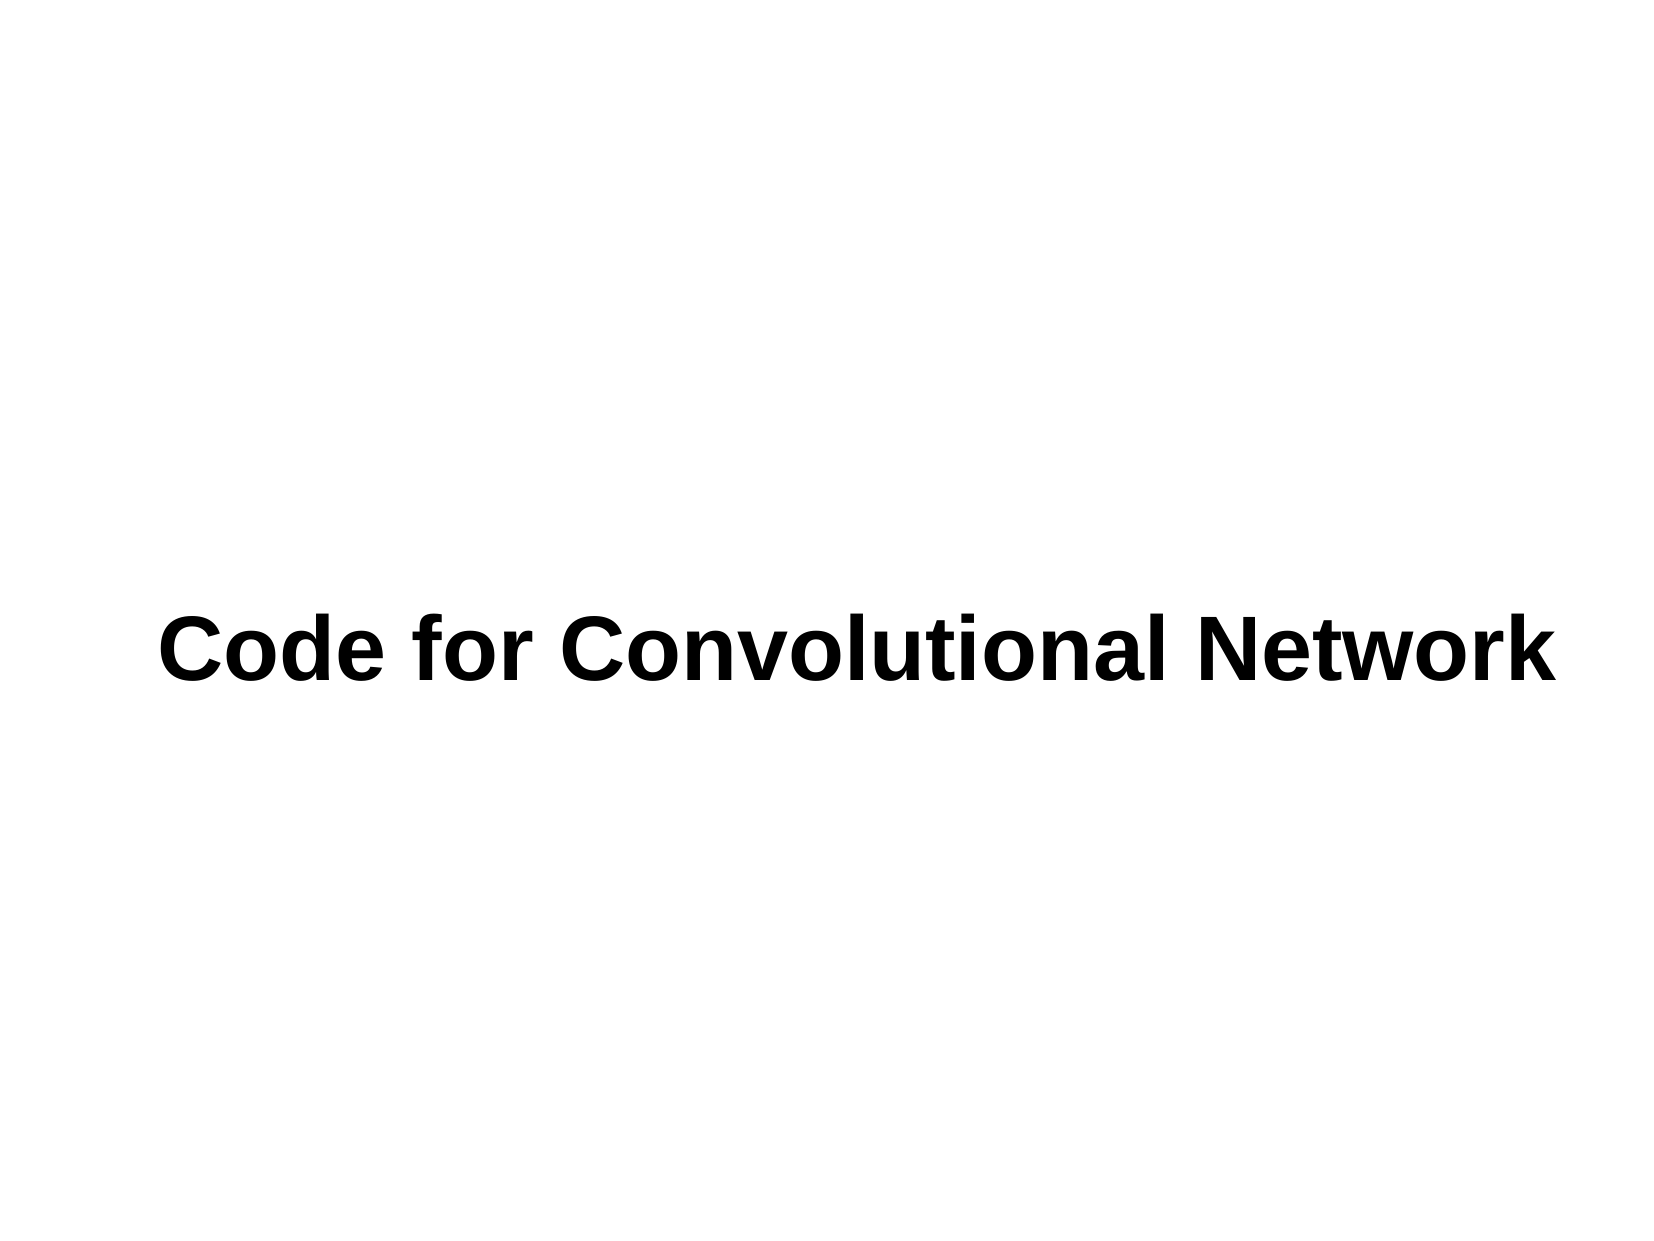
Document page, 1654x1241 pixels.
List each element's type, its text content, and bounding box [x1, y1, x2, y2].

subtitle Code for Convolutional Network [82, 290, 1571, 1010]
